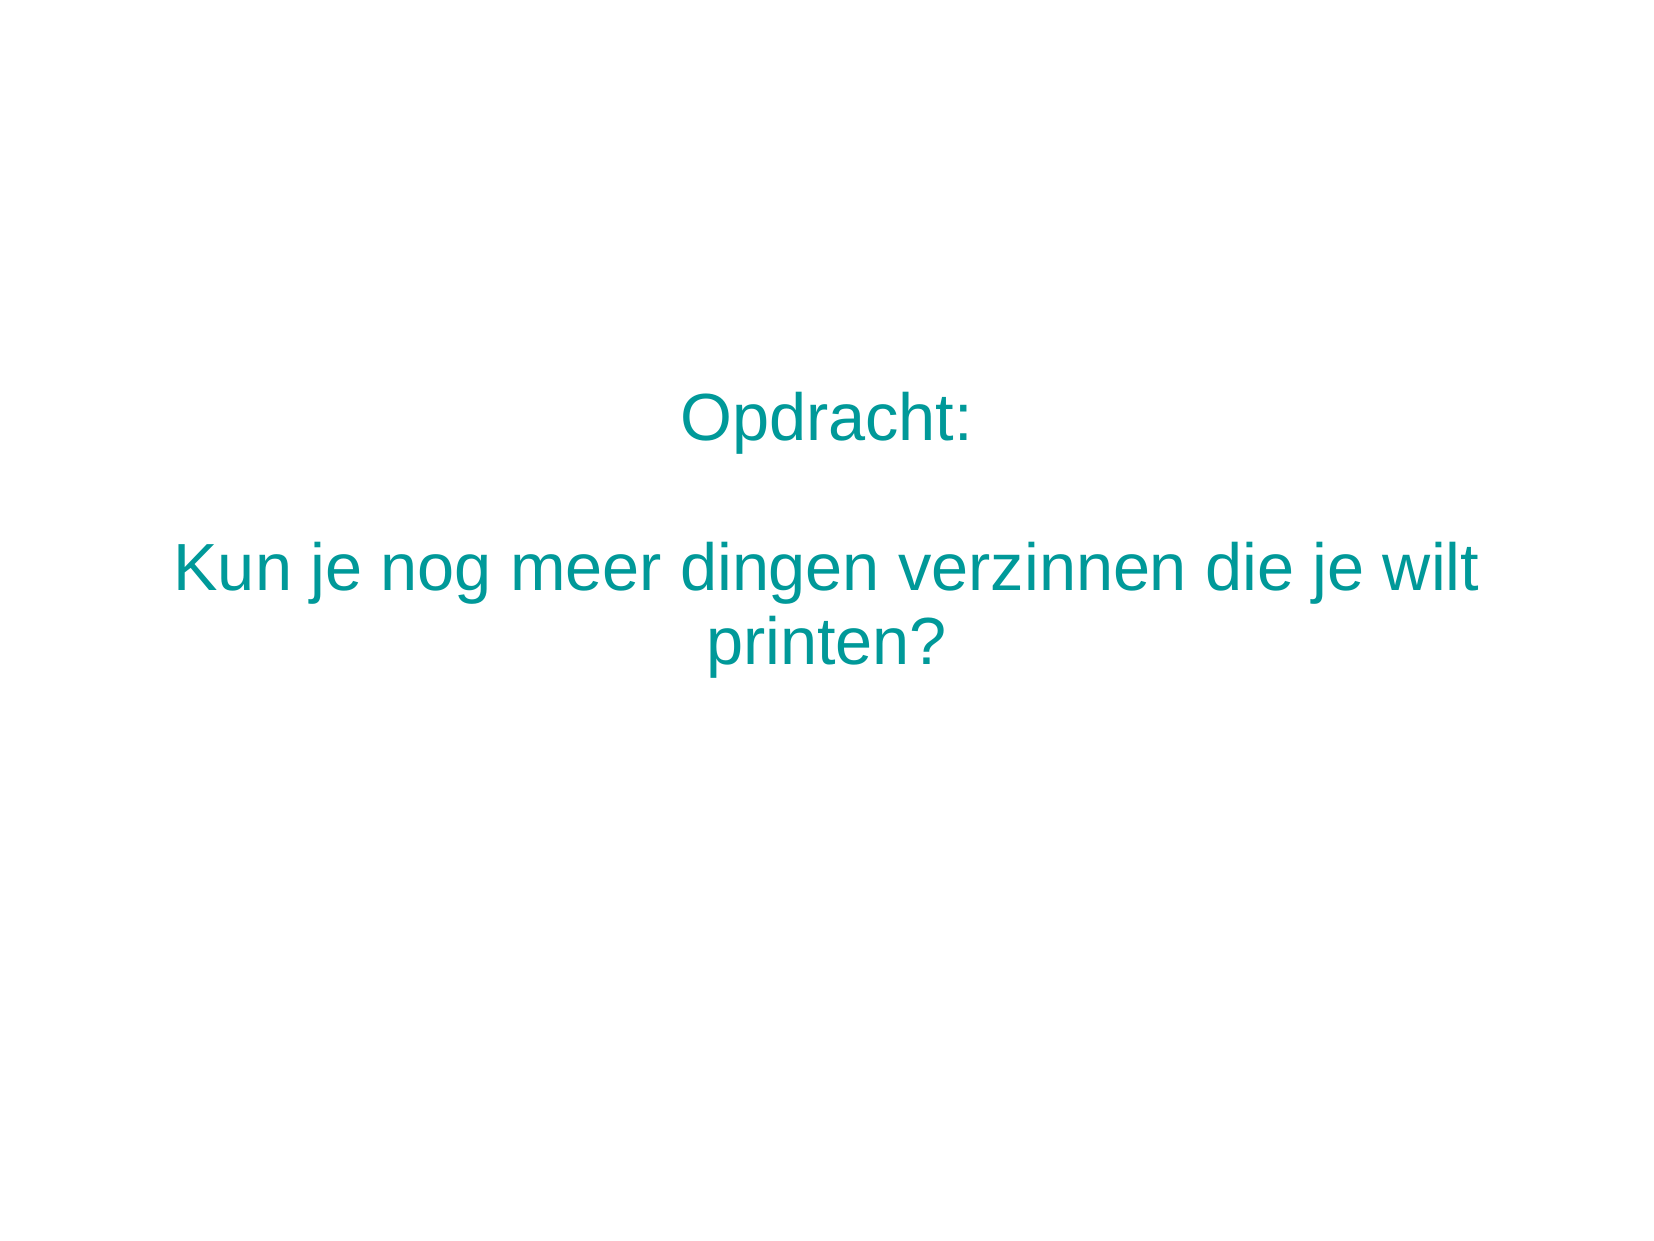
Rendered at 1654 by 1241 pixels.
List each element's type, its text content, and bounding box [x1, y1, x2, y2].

subtitle Opdracht: Kun je nog meer dingen verzinnen die je wilt printen? [82, 49, 1571, 1010]
